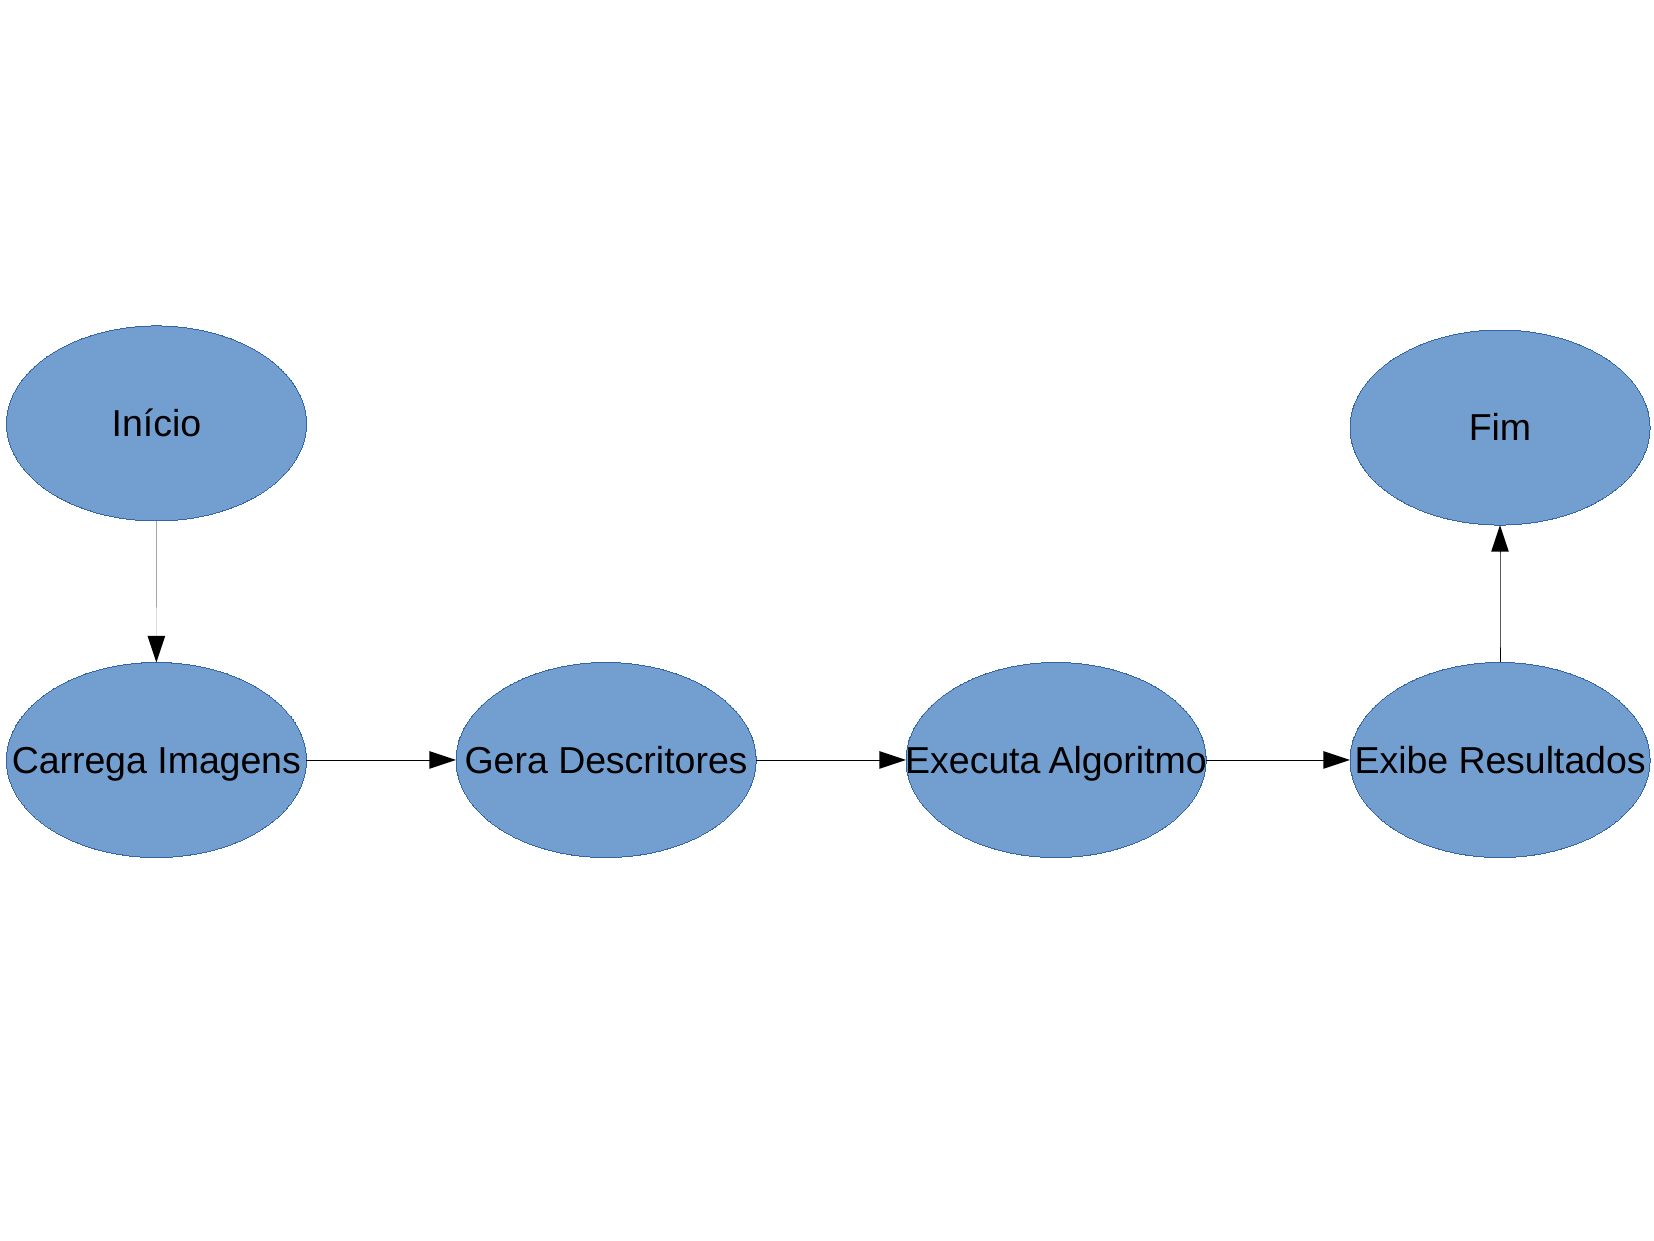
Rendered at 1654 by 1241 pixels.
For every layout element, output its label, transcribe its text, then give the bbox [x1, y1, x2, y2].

text_box Executa Algoritmo [906, 662, 1207, 858]
text_box Início [6, 325, 307, 521]
text_box Gera Descritores [456, 662, 757, 858]
text_box Exibe Resultados [1350, 662, 1651, 858]
text_box Fim [1350, 330, 1651, 526]
text_box Carrega Imagens [6, 662, 307, 858]
